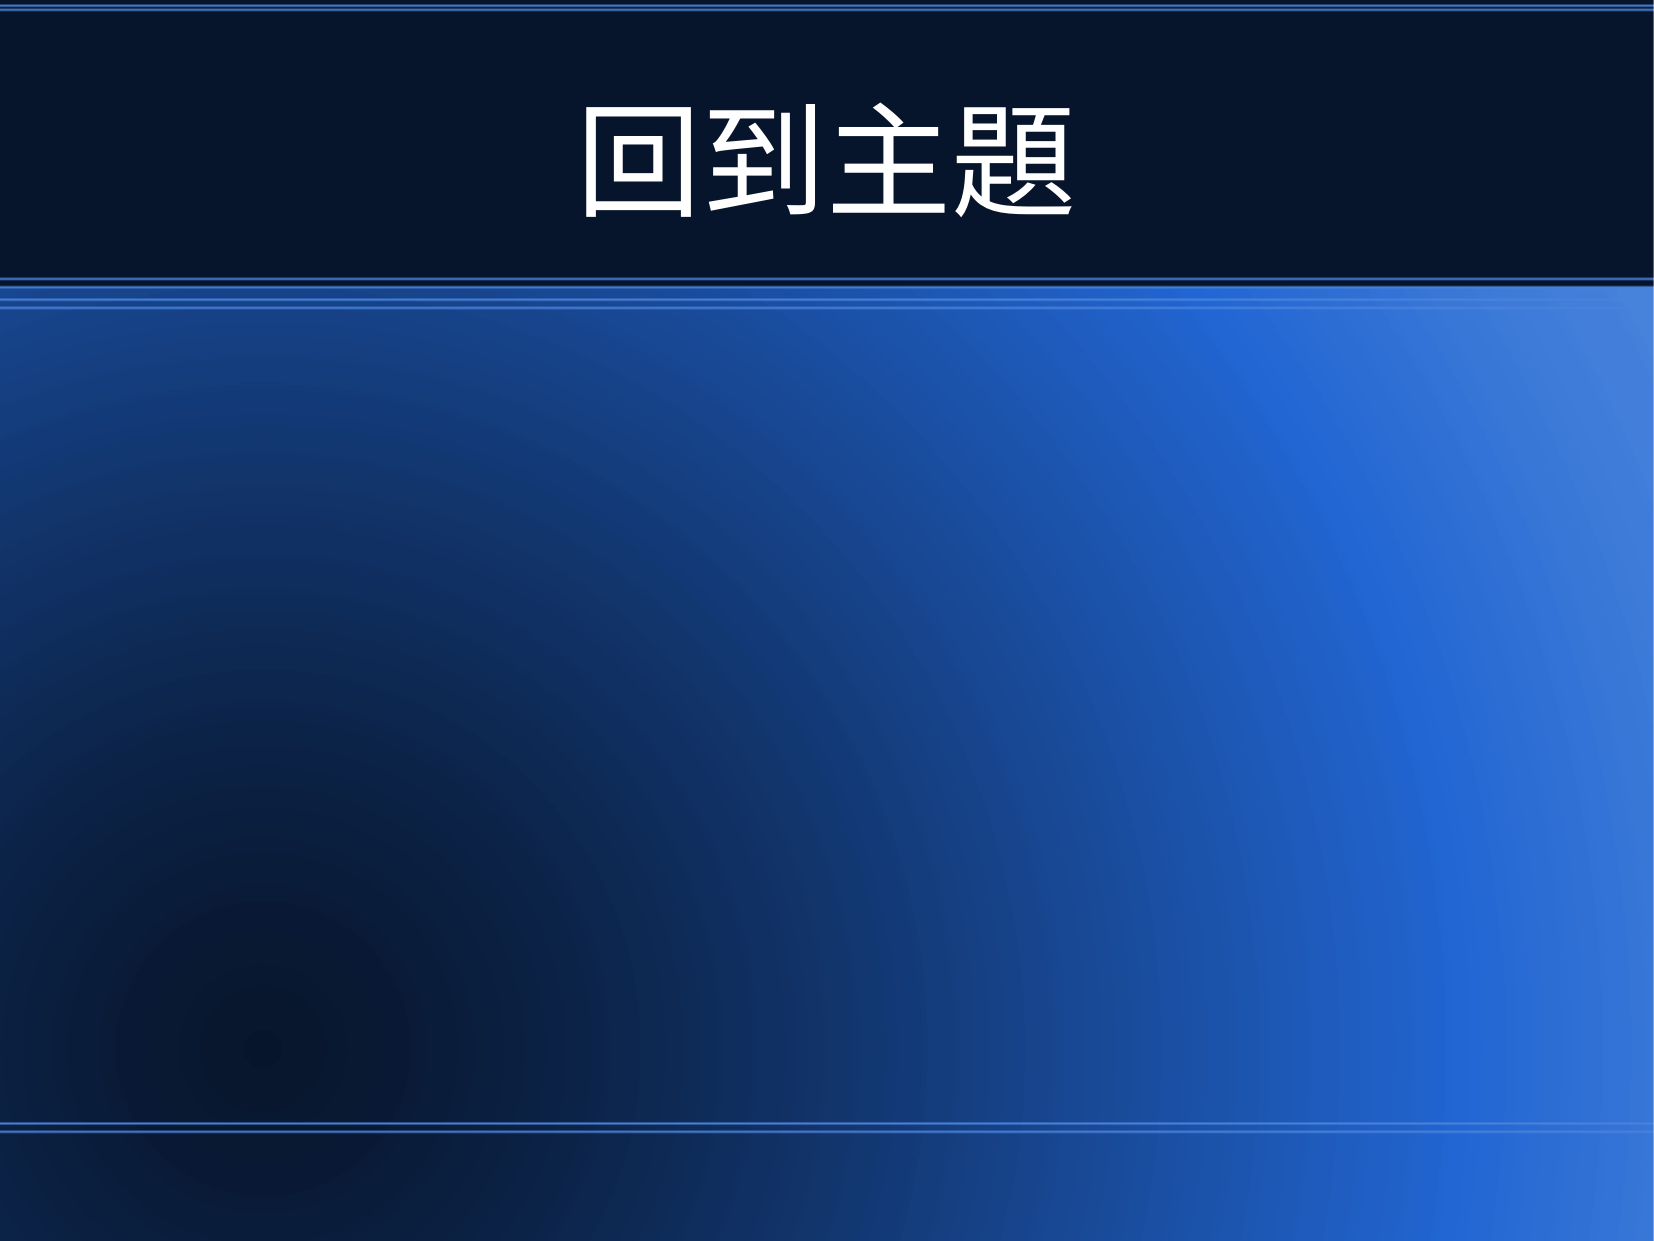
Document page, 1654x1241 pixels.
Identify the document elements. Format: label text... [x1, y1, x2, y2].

picture [0, 0, 1654, 1241]
title 回到主題 [82, 49, 1571, 257]
